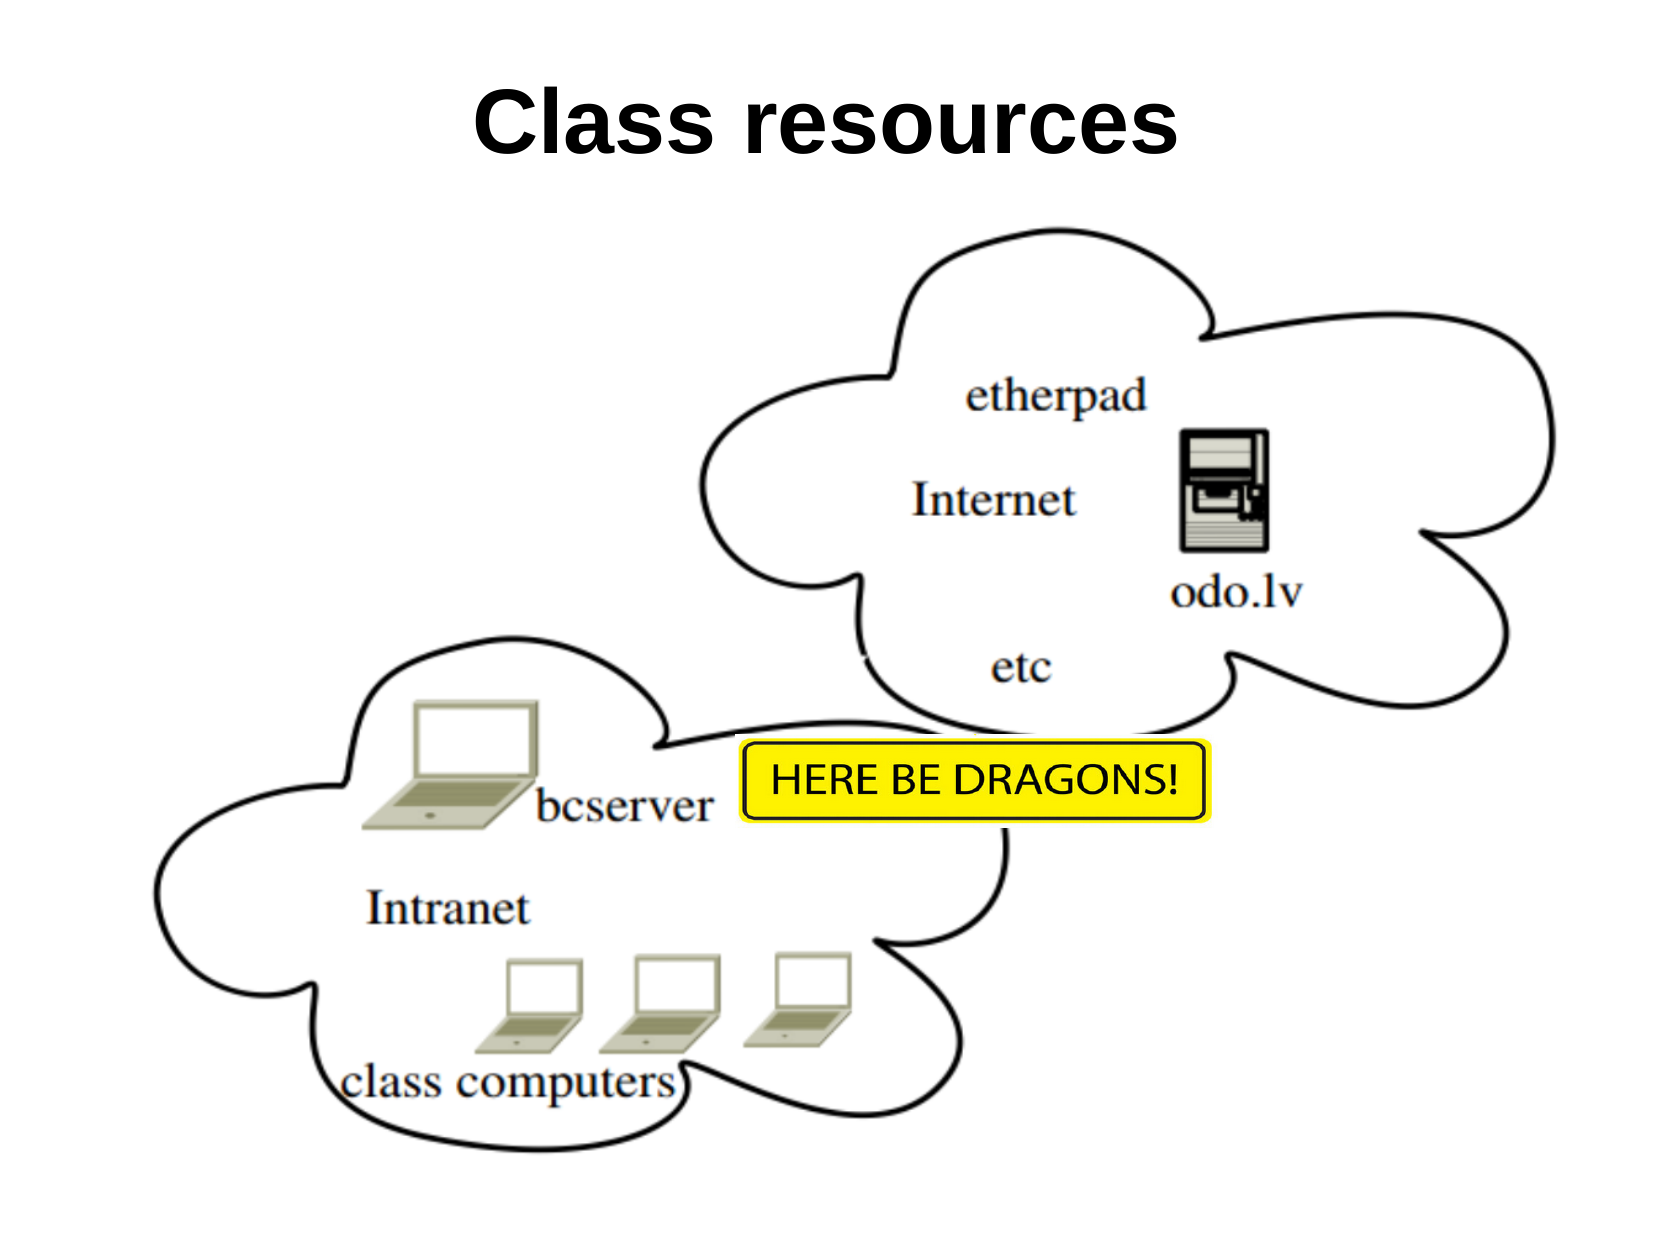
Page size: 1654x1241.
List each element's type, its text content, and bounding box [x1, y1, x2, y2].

picture [90, 165, 1598, 1173]
title Class resources [82, 49, 1571, 196]
